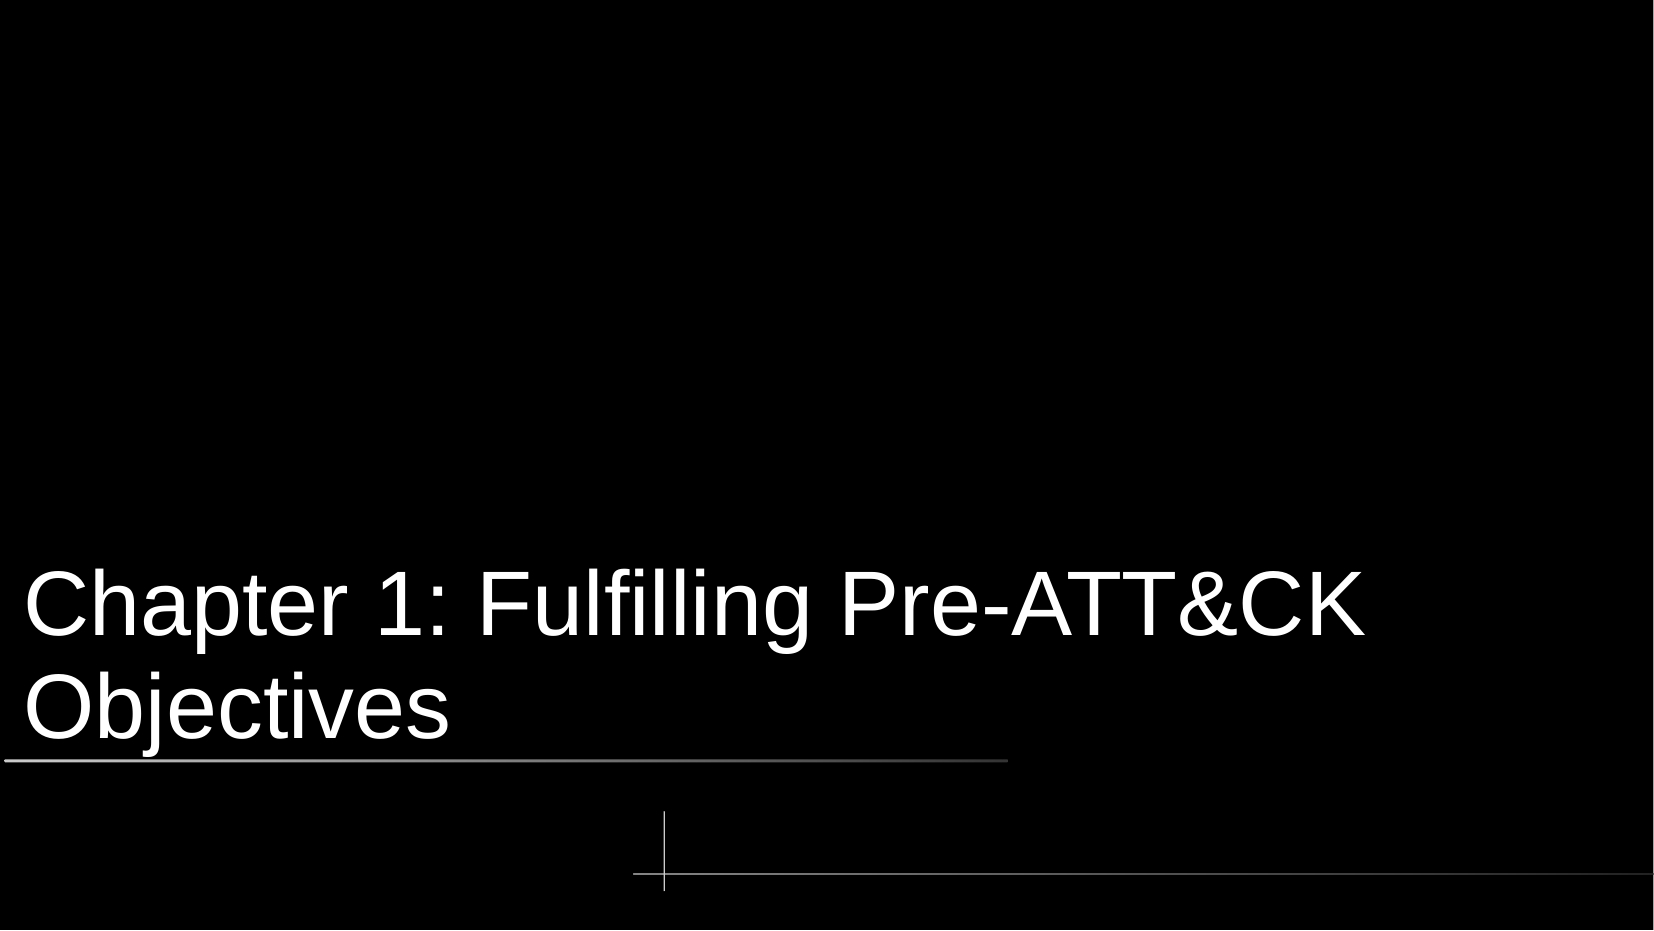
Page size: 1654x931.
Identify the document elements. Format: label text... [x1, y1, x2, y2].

title Chapter 1: Fulfilling Pre-ATT&CK Objectives [23, 552, 1501, 758]
